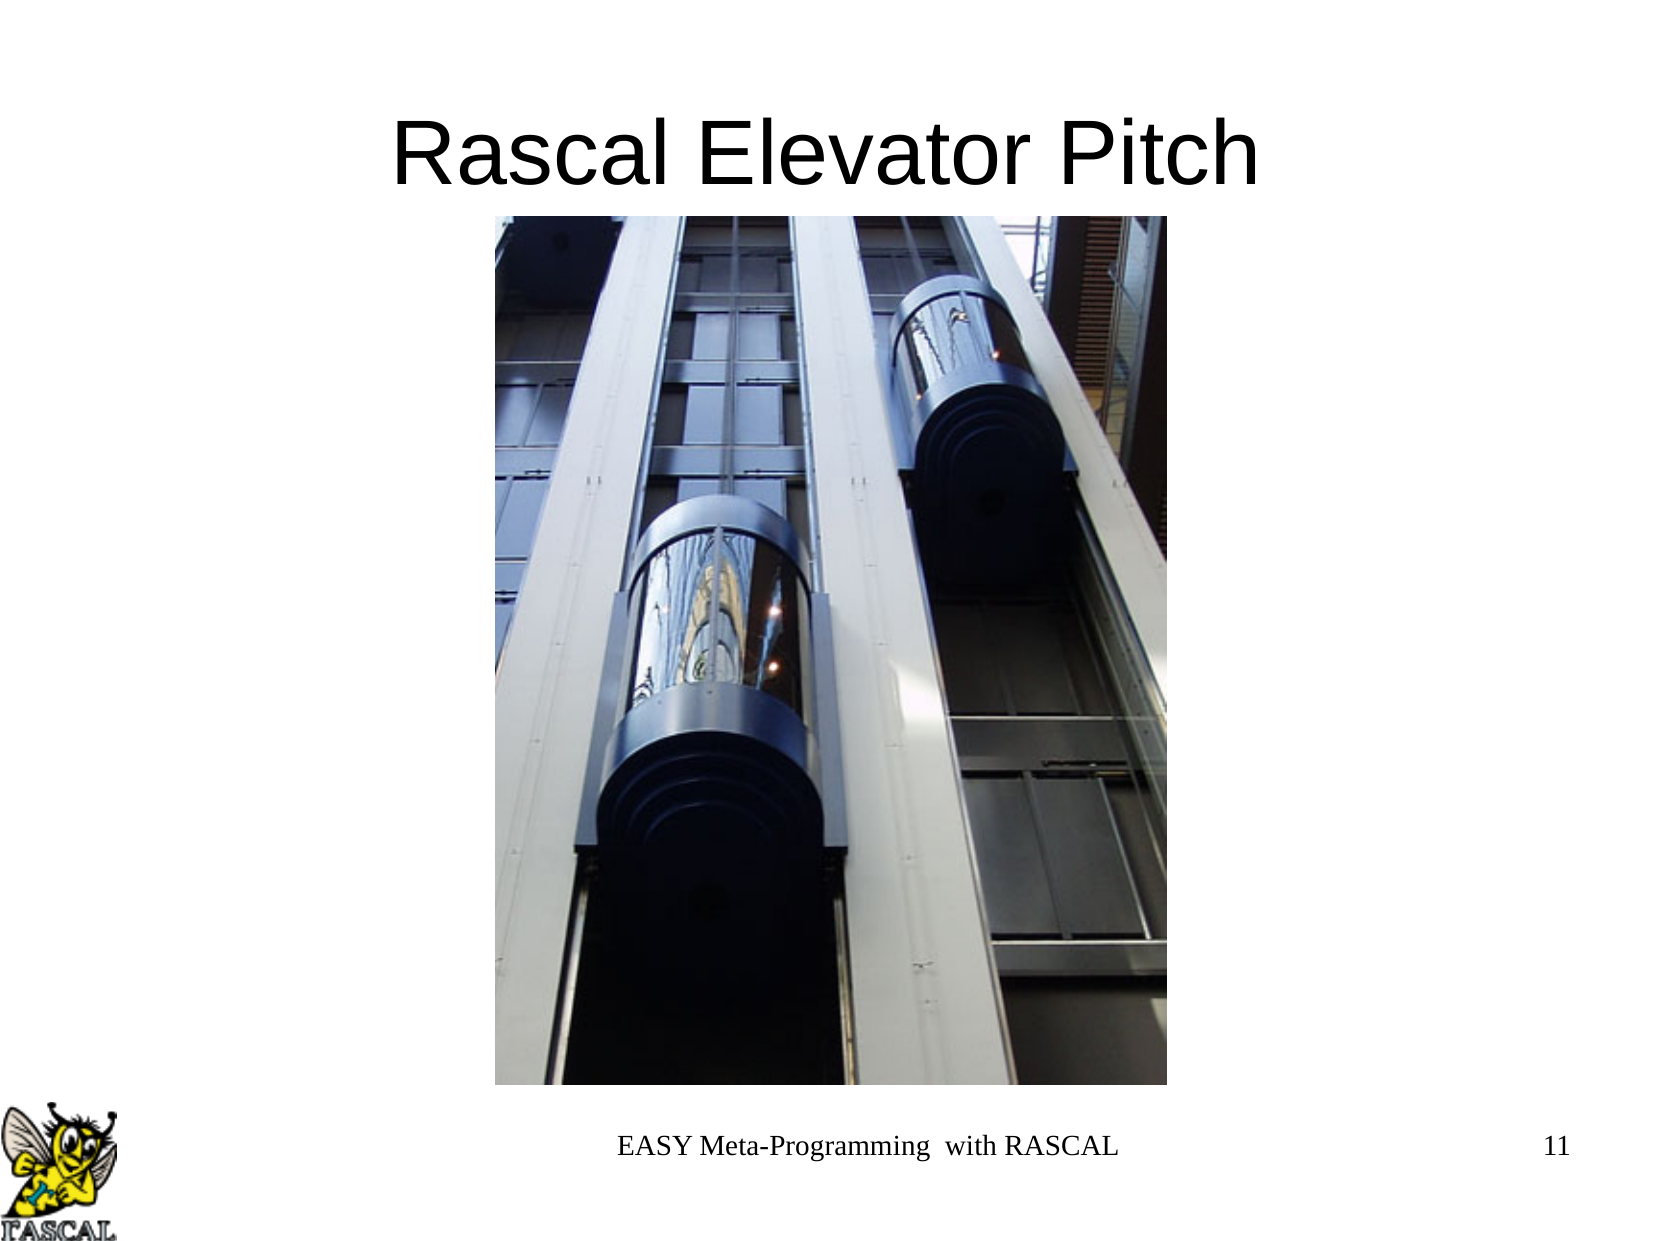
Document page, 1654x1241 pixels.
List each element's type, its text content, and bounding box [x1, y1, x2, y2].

title Rascal Elevator Pitch [82, 49, 1571, 257]
picture [0, 1102, 117, 1241]
picture [495, 216, 1167, 1085]
